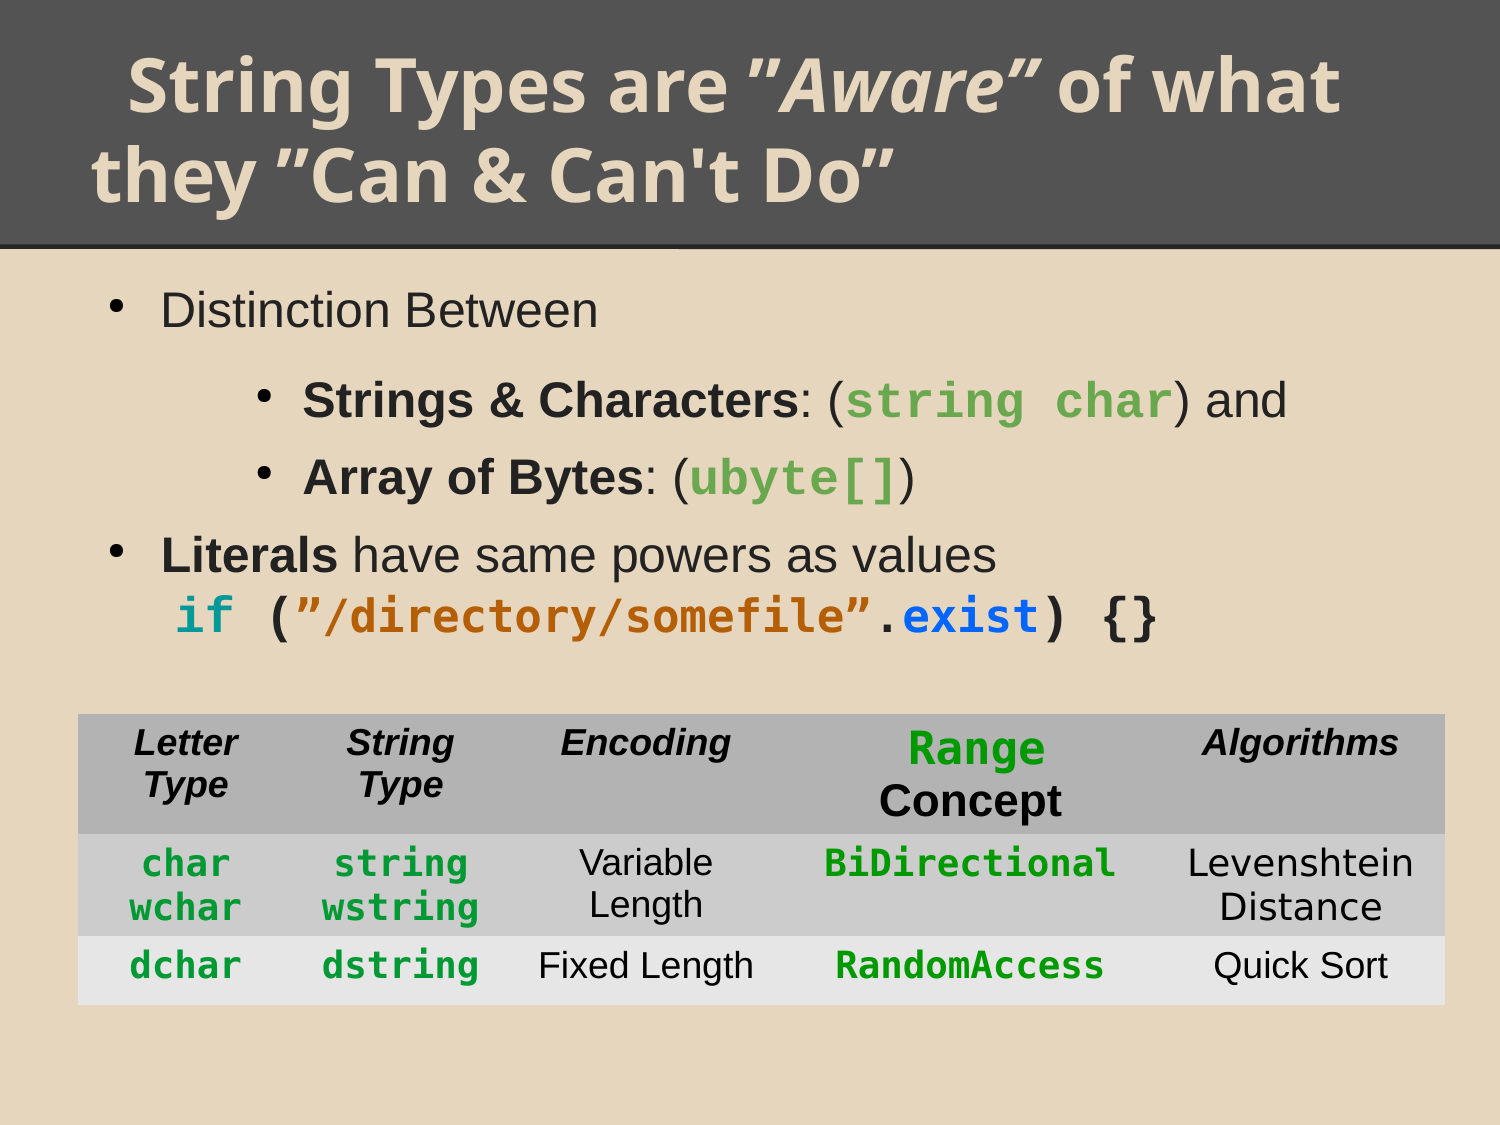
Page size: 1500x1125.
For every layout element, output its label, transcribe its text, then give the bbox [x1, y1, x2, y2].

table_cell char wchar [78, 834, 293, 936]
title String Types are ”Aware” of what they ”Can & Can't Do” [75, 45, 1425, 233]
table_cell dchar [78, 936, 293, 1005]
table_cell Fixed Length [508, 936, 784, 1005]
table_header Range Concept [784, 714, 1157, 834]
table_cell Levenshtein Distance [1157, 834, 1445, 936]
table_cell Variable Length [508, 834, 784, 936]
table_header Algorithms [1157, 714, 1445, 834]
table_header String Type [293, 714, 508, 834]
table_cell string wstring [293, 834, 508, 936]
table_cell RandomAccess [784, 936, 1157, 1005]
table_cell Quick Sort [1157, 936, 1445, 1005]
table_cell BiDirectional [784, 834, 1157, 936]
table_cell dstring [293, 936, 508, 1005]
list Distinction Between Strings & Characters: (string char) and Array of Bytes: (ubyte[]) Literals have same powers as values if (”/directory/somefile”.exist) {} [75, 262, 1425, 1078]
table_header Encoding [508, 714, 784, 834]
table_header Letter Type [78, 714, 293, 834]
